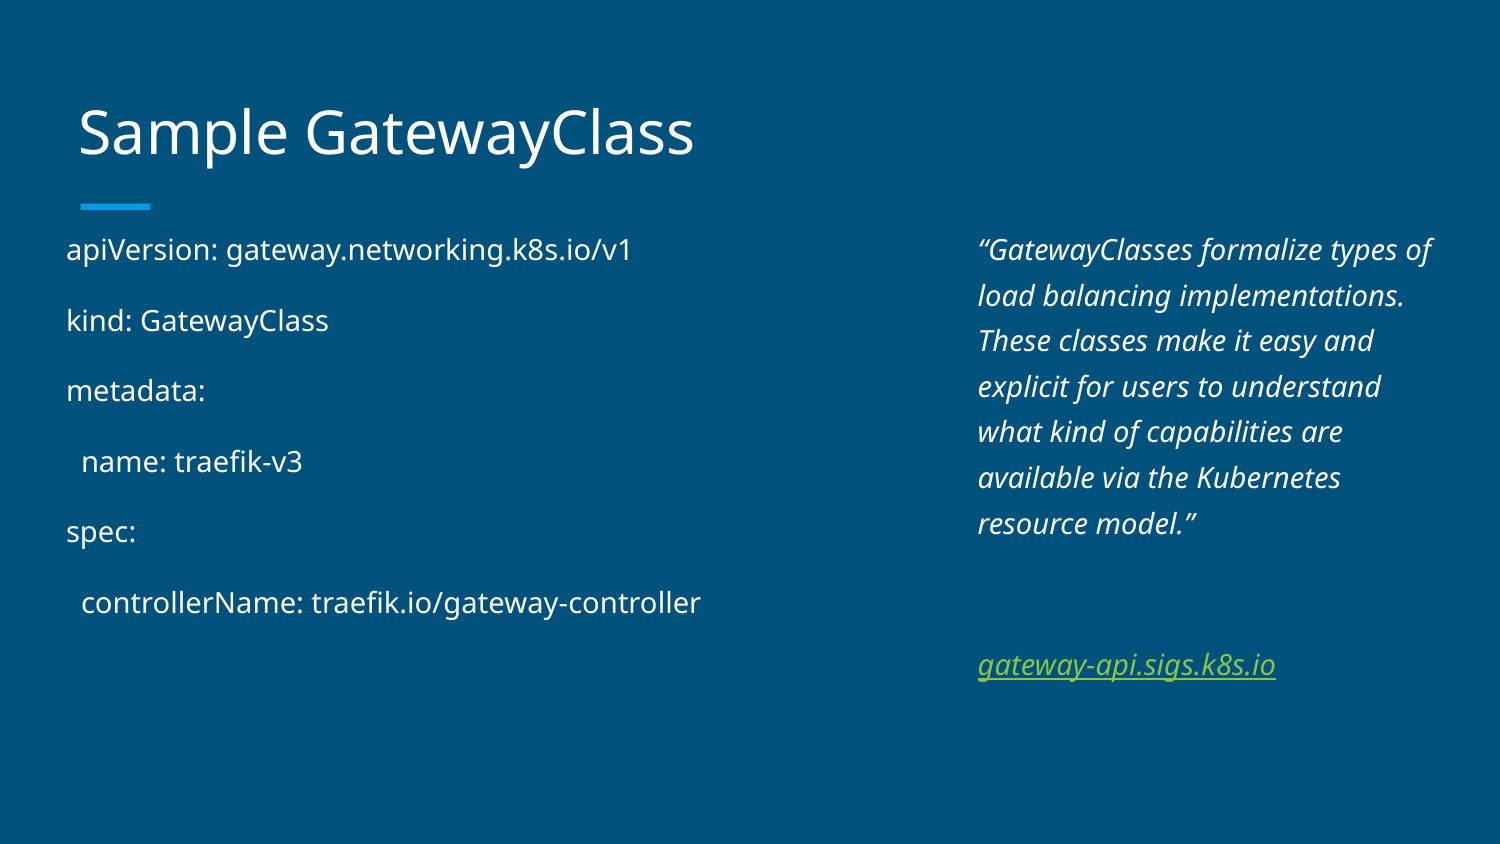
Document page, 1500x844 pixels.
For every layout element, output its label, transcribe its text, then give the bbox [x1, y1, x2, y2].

list apiVersion: gateway.networking.k8s.io/v1 kind: GatewayClass metadata: name: traefik-v3 spec: controllerName: traefik.io/gateway-controller [51, 208, 962, 750]
title Sample GatewayClass [63, 75, 1437, 188]
list “GatewayClasses formalize types of load balancing implementations. These classes make it easy and explicit for users to understand what kind of capabilities are available via the Kubernetes resource model.” gateway-api.sigs.k8s.io [962, 208, 1449, 750]
